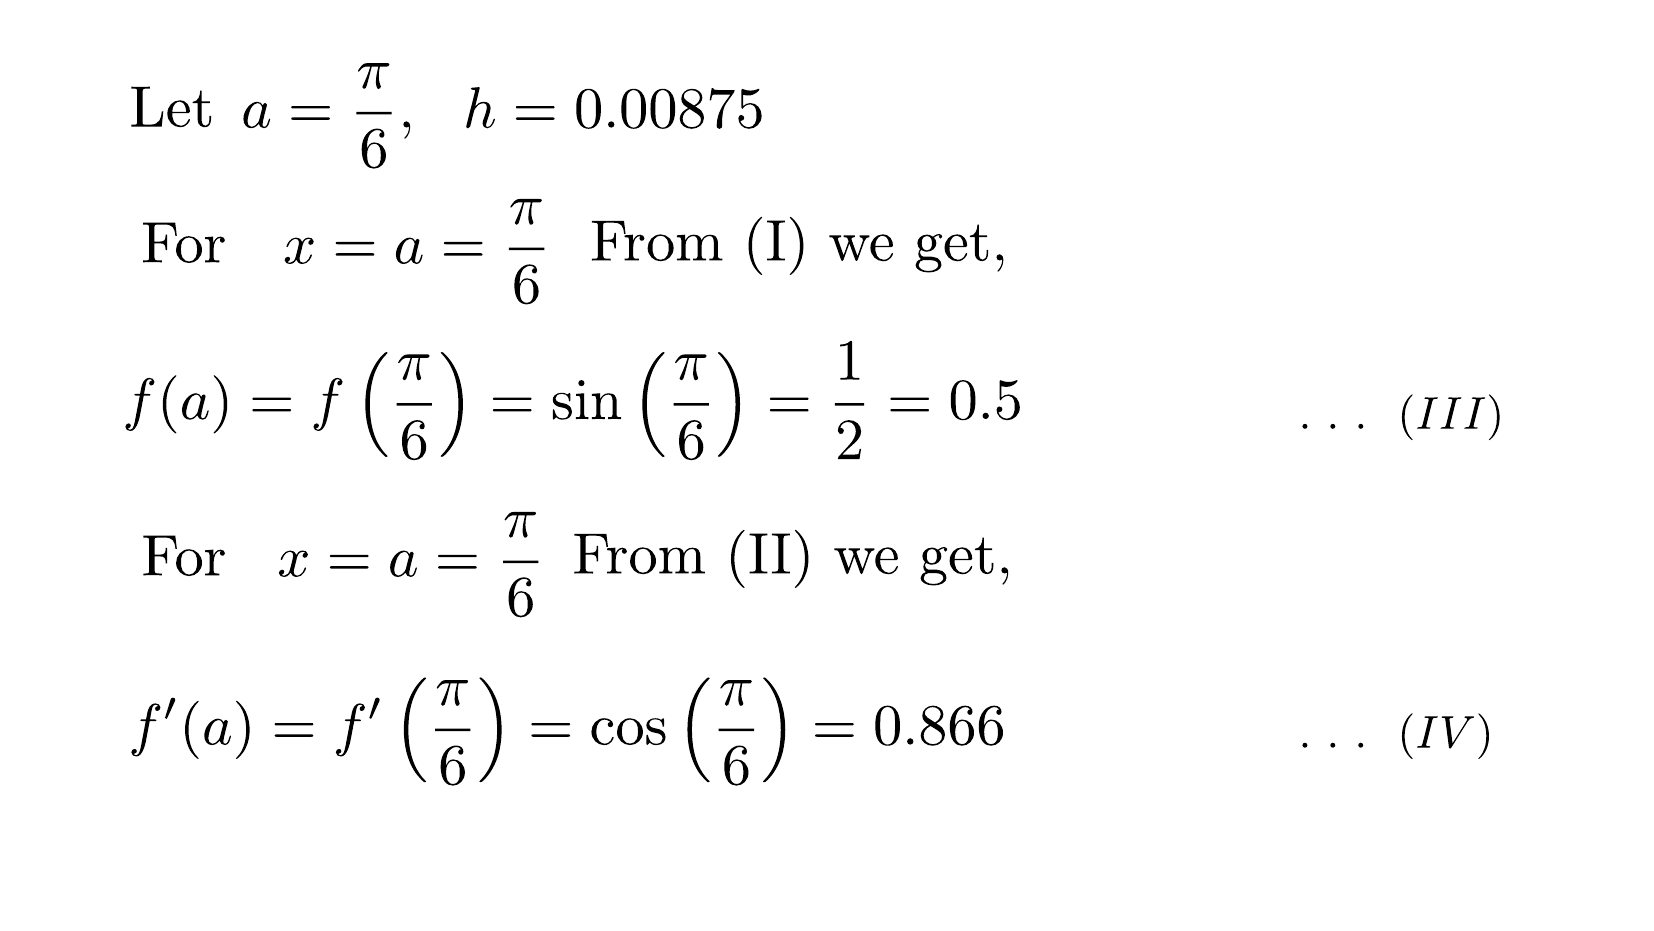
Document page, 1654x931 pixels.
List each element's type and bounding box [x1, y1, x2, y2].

text_box [143, 222, 225, 264]
text_box [125, 340, 1020, 461]
text_box [143, 535, 225, 577]
text_box [278, 511, 539, 618]
text_box [574, 529, 1009, 589]
text_box [284, 198, 545, 305]
text_box [131, 86, 212, 128]
title [82, 37, 1571, 875]
text_box [243, 63, 762, 169]
text_box [1300, 713, 1489, 760]
text_box [1300, 394, 1500, 441]
text_box [591, 216, 1004, 276]
text_box [131, 677, 1003, 786]
